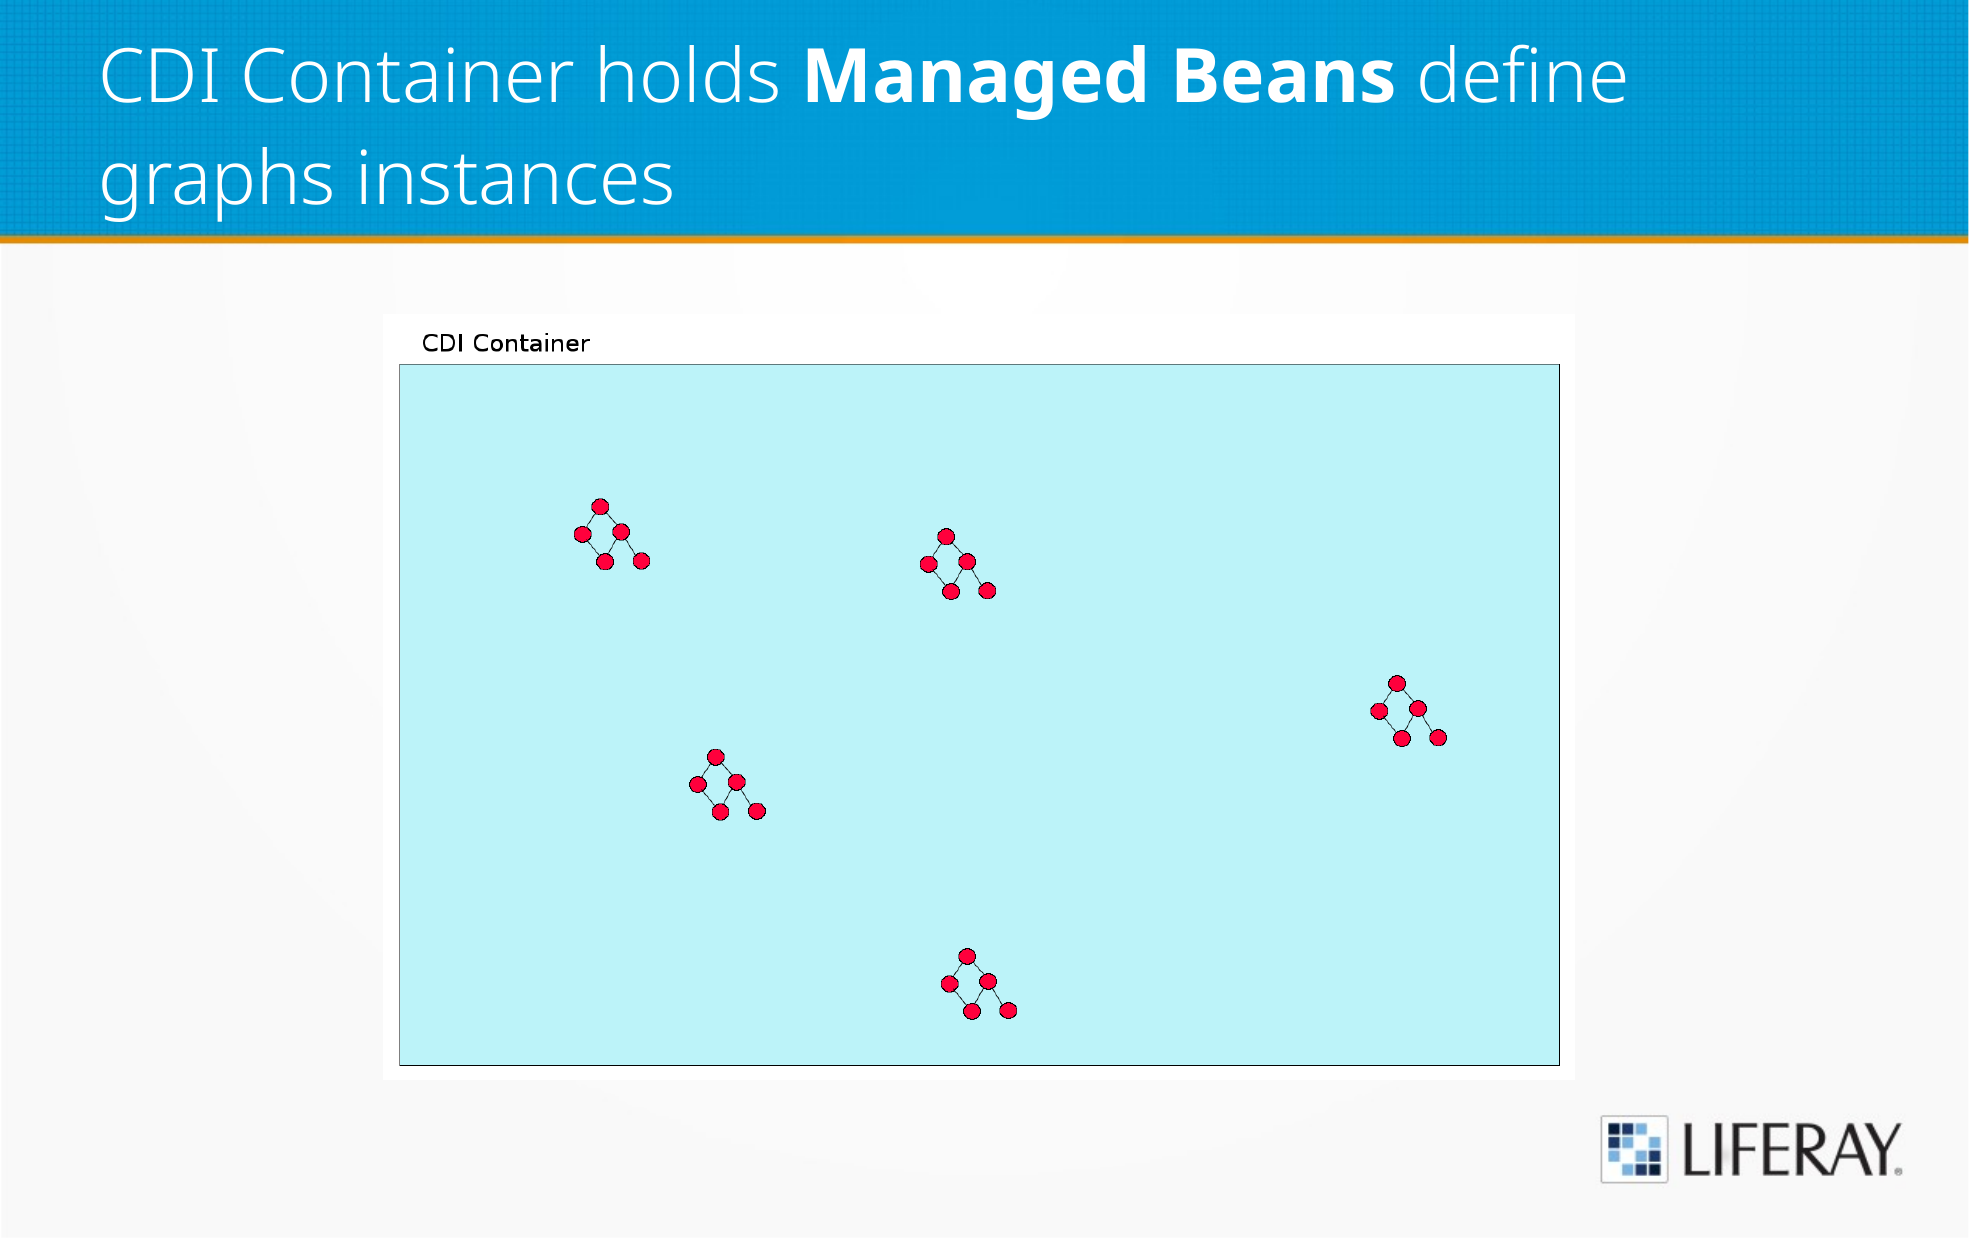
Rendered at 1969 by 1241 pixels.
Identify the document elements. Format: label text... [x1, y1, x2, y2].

picture [0, 233, 1969, 1241]
title CDI Container holds Managed Beans define graphs instances [98, 19, 1870, 227]
